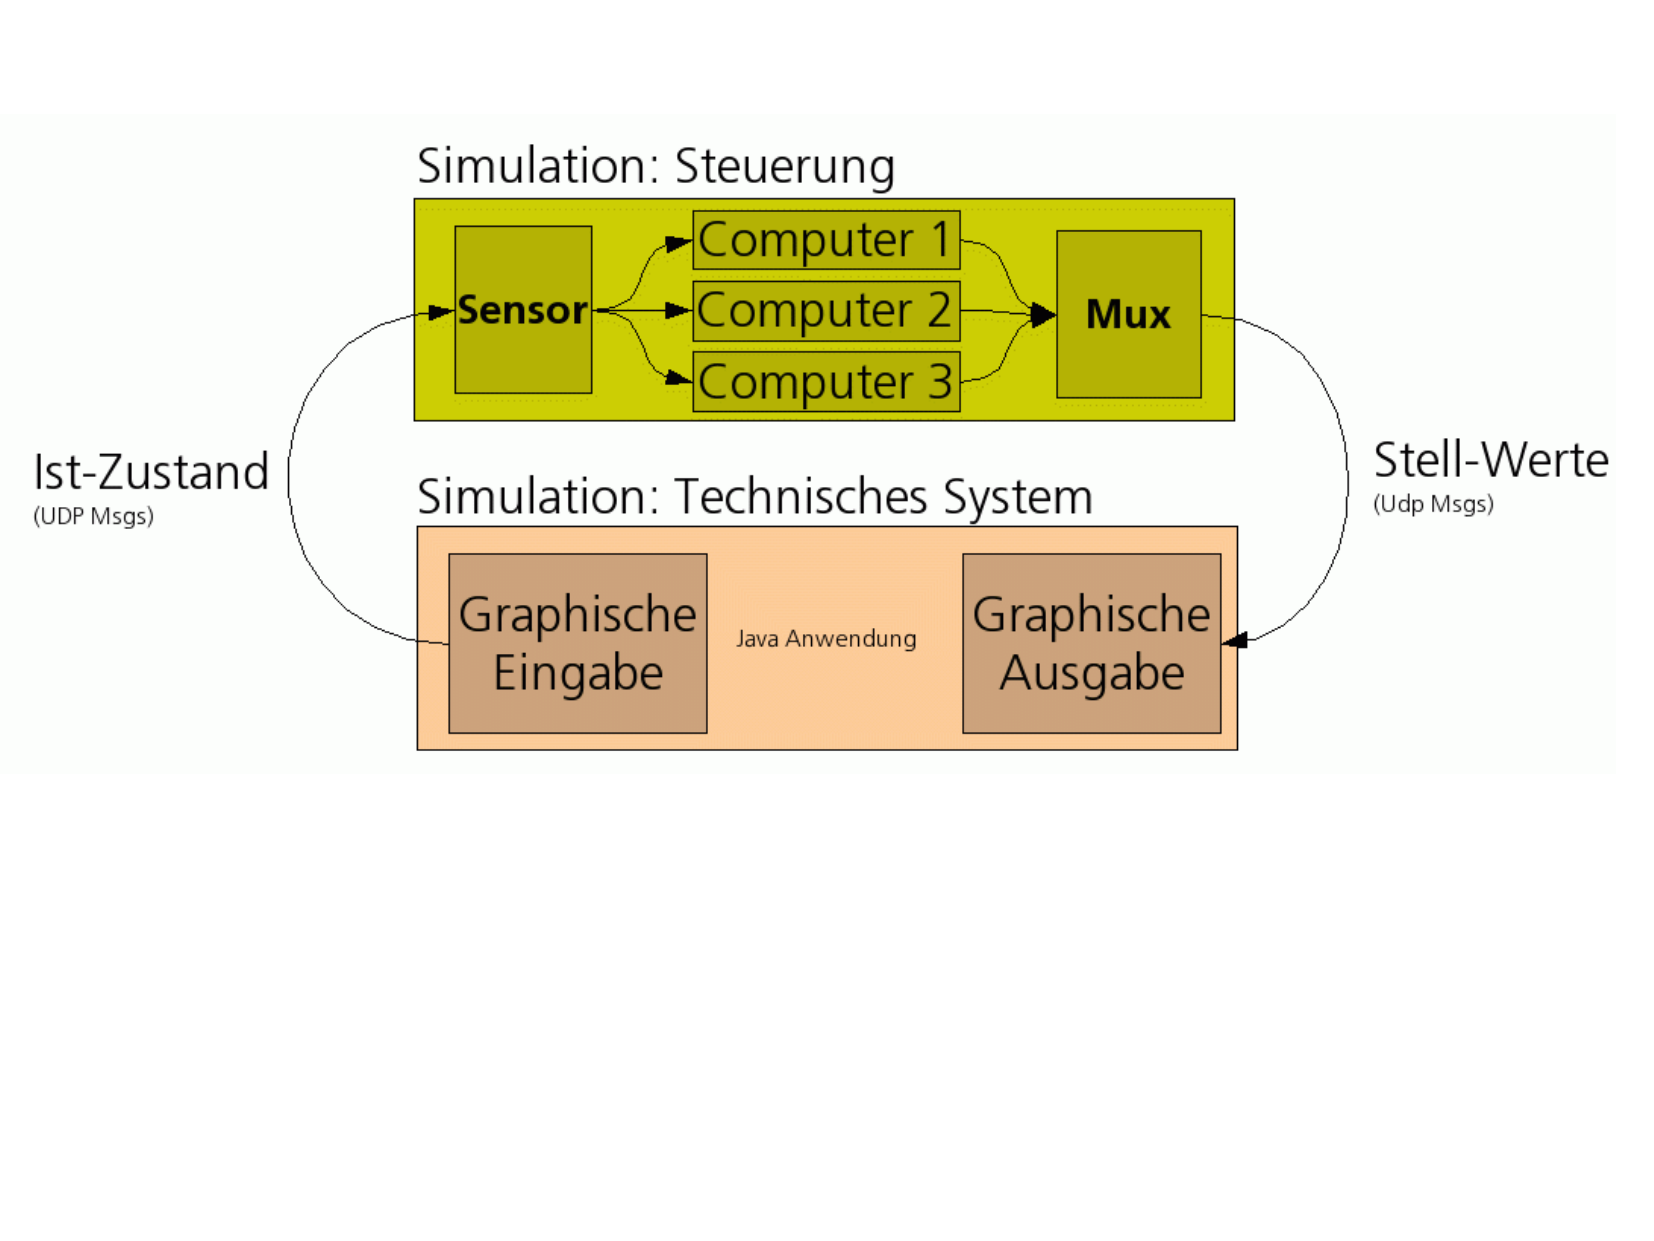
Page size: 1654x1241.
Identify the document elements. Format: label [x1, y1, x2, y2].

picture [0, 114, 1616, 774]
